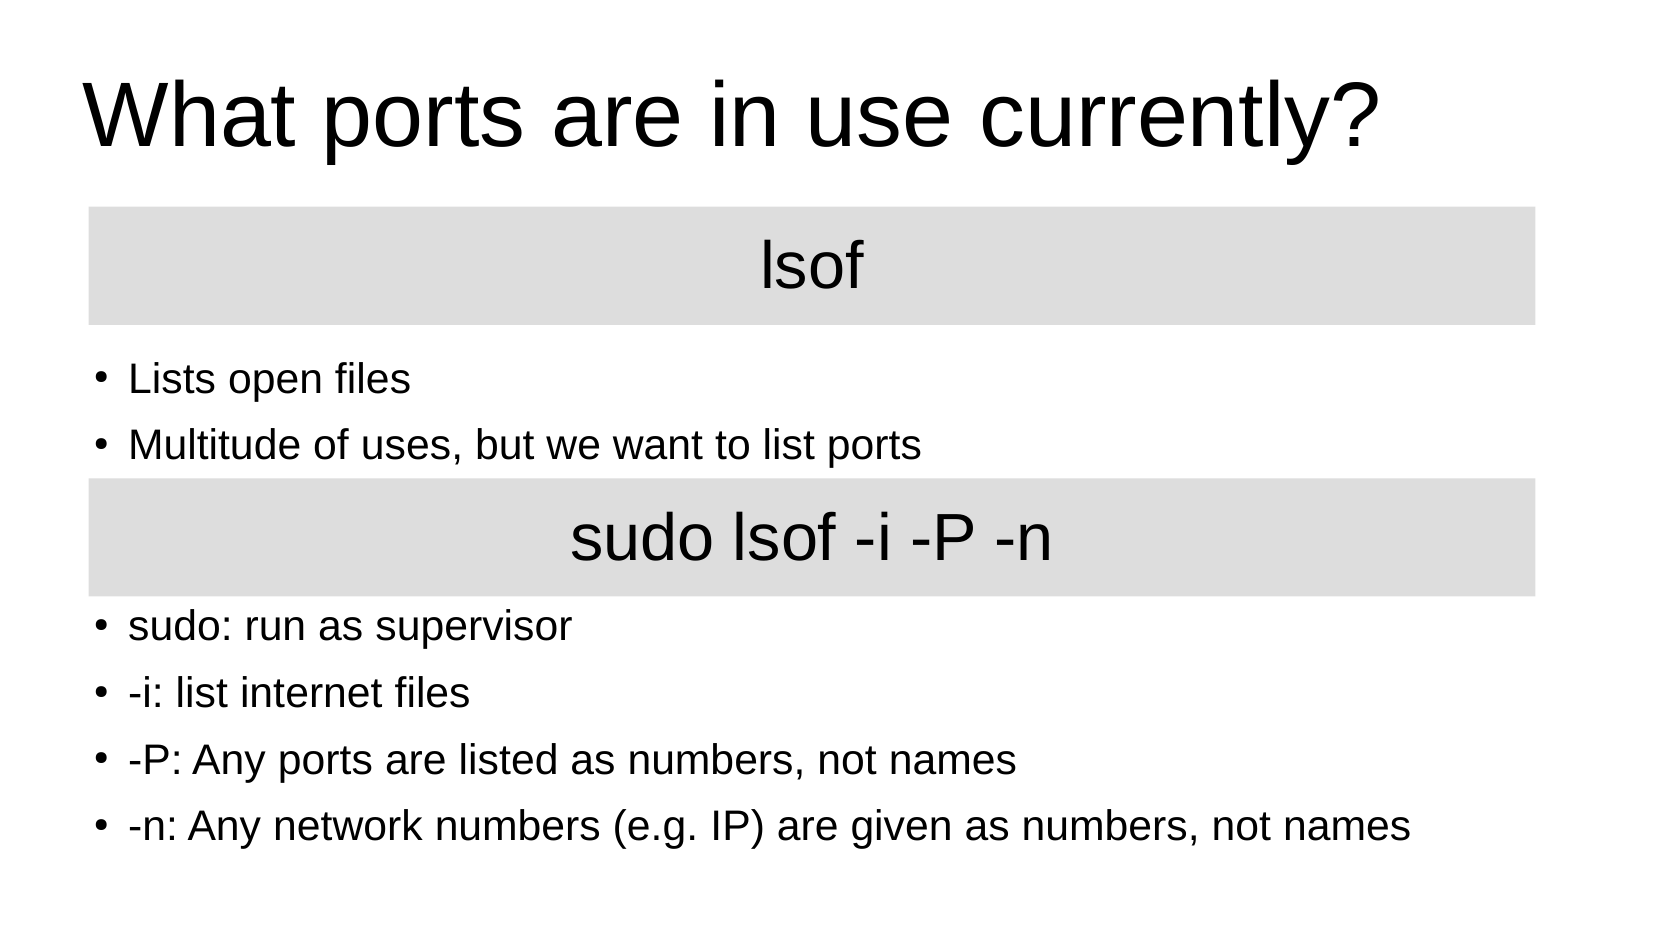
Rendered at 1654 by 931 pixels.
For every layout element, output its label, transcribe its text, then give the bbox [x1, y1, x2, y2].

list Lists open files Multitude of uses, but we want to list ports sudo: run as supervisor -i: list internet files -P: Any ports are listed as numbers, not names -n: Any network numbers (e.g. IP) are given as numbers, not names [82, 354, 1571, 857]
text_box lsof [88, 206, 1536, 325]
title What ports are in use currently? [82, 37, 1571, 193]
text_box sudo lsof -i -P -n [88, 478, 1536, 597]
